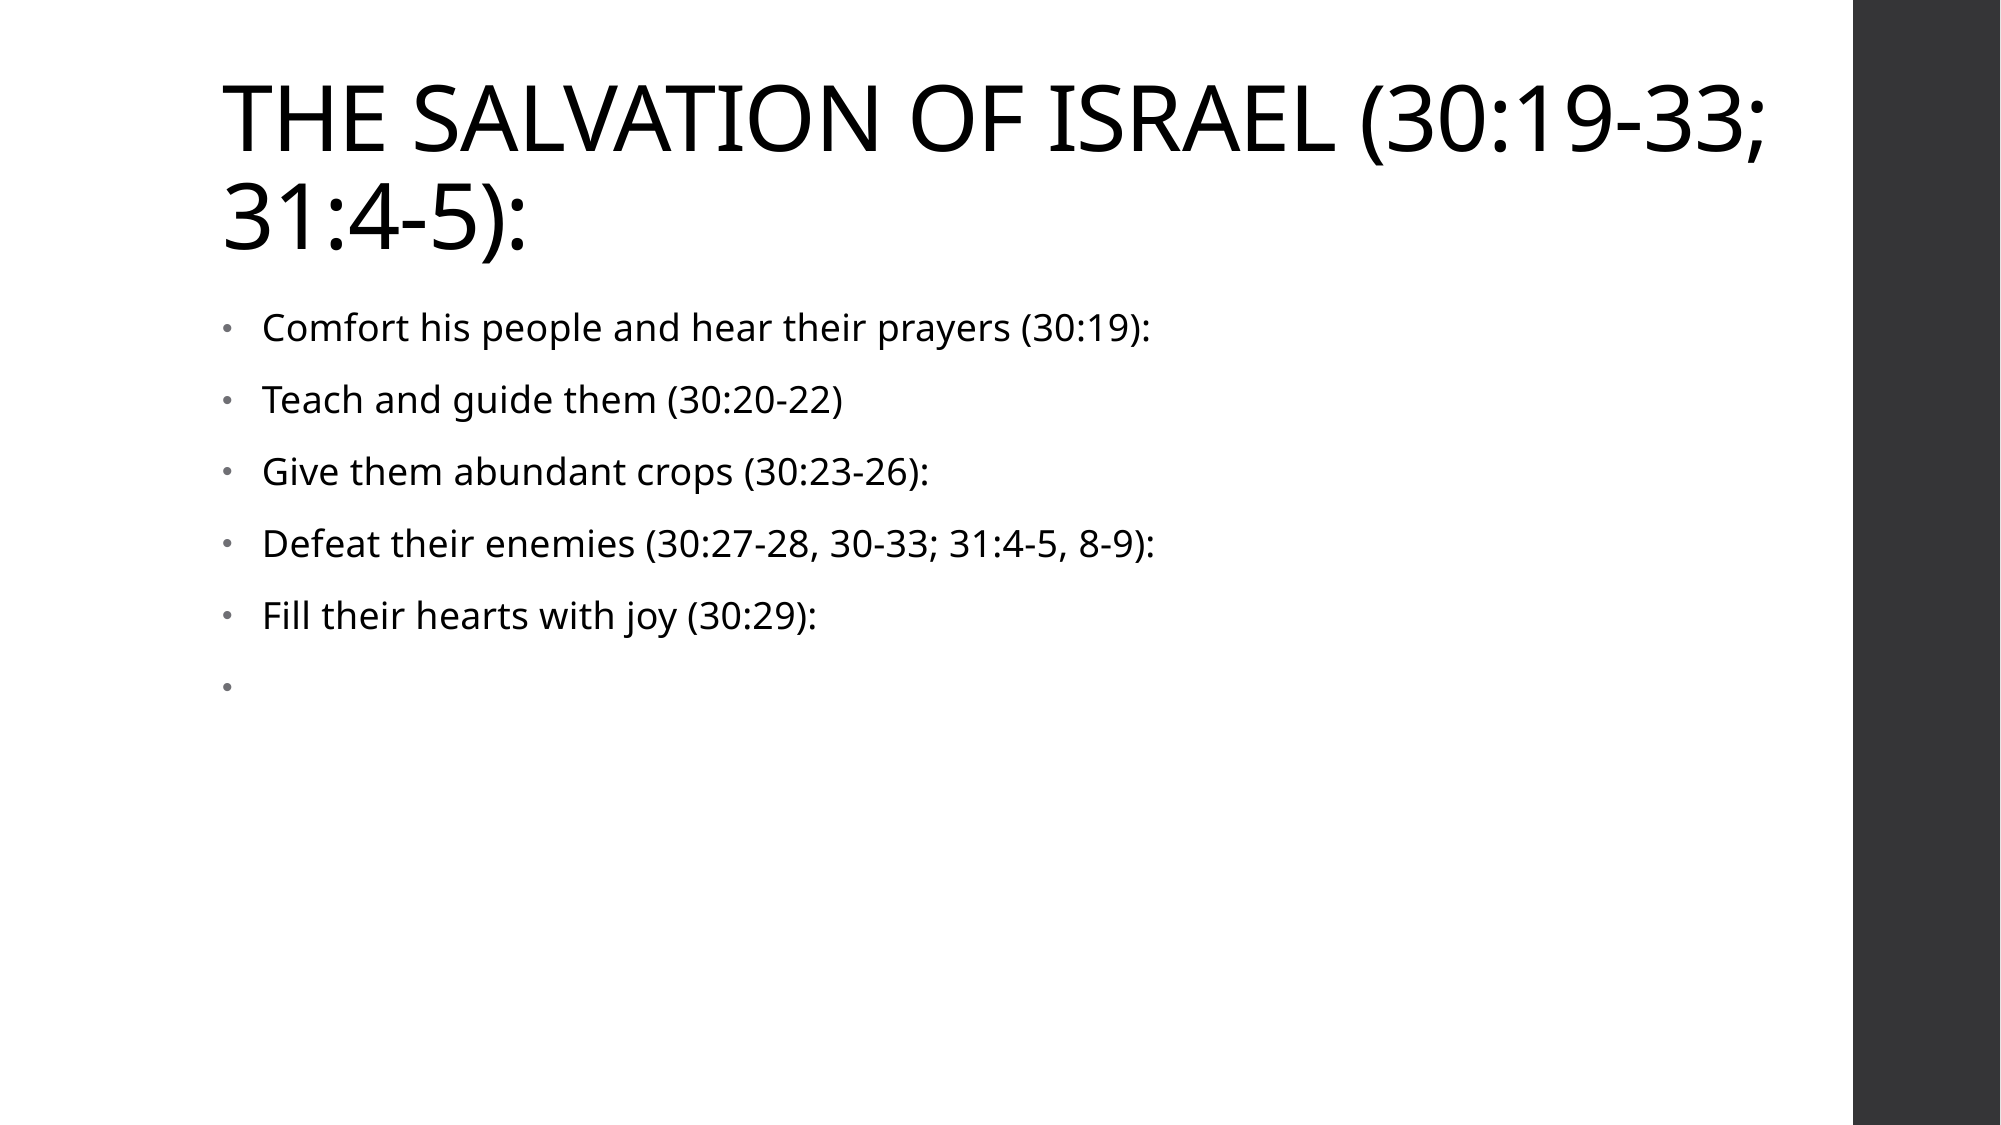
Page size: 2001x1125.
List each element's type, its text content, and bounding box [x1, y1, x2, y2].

title THE SALVATION OF ISRAEL (30:19-33; 31:4-5): [206, 60, 1797, 278]
list Comfort his people and hear their prayers (30:19): Teach and guide them (30:20-22) Give them abundant crops (30:23-26): Defeat their enemies (30:27-28, 30-33; 31:4-5, 8-9): Fill their hearts with joy (30:29): [206, 299, 1617, 1014]
